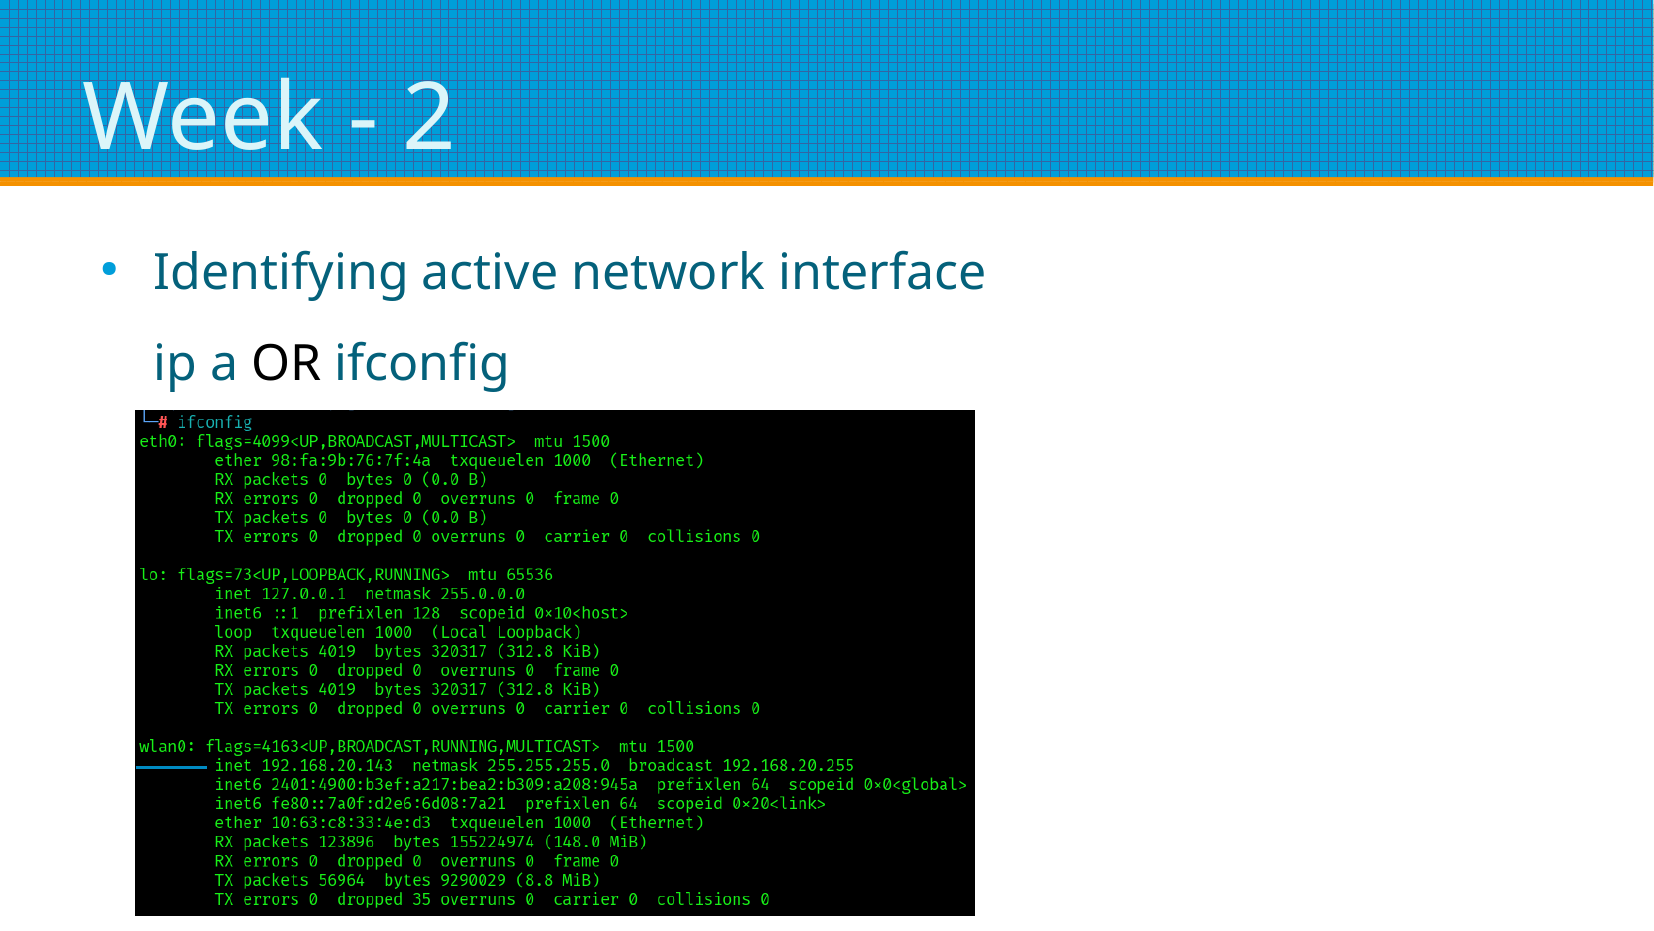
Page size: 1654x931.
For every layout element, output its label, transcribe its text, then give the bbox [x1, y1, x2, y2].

title Week - 2 [82, 14, 1571, 178]
picture [135, 410, 975, 916]
list Identifying active network interface ip a OR ifconfig [82, 236, 1654, 931]
